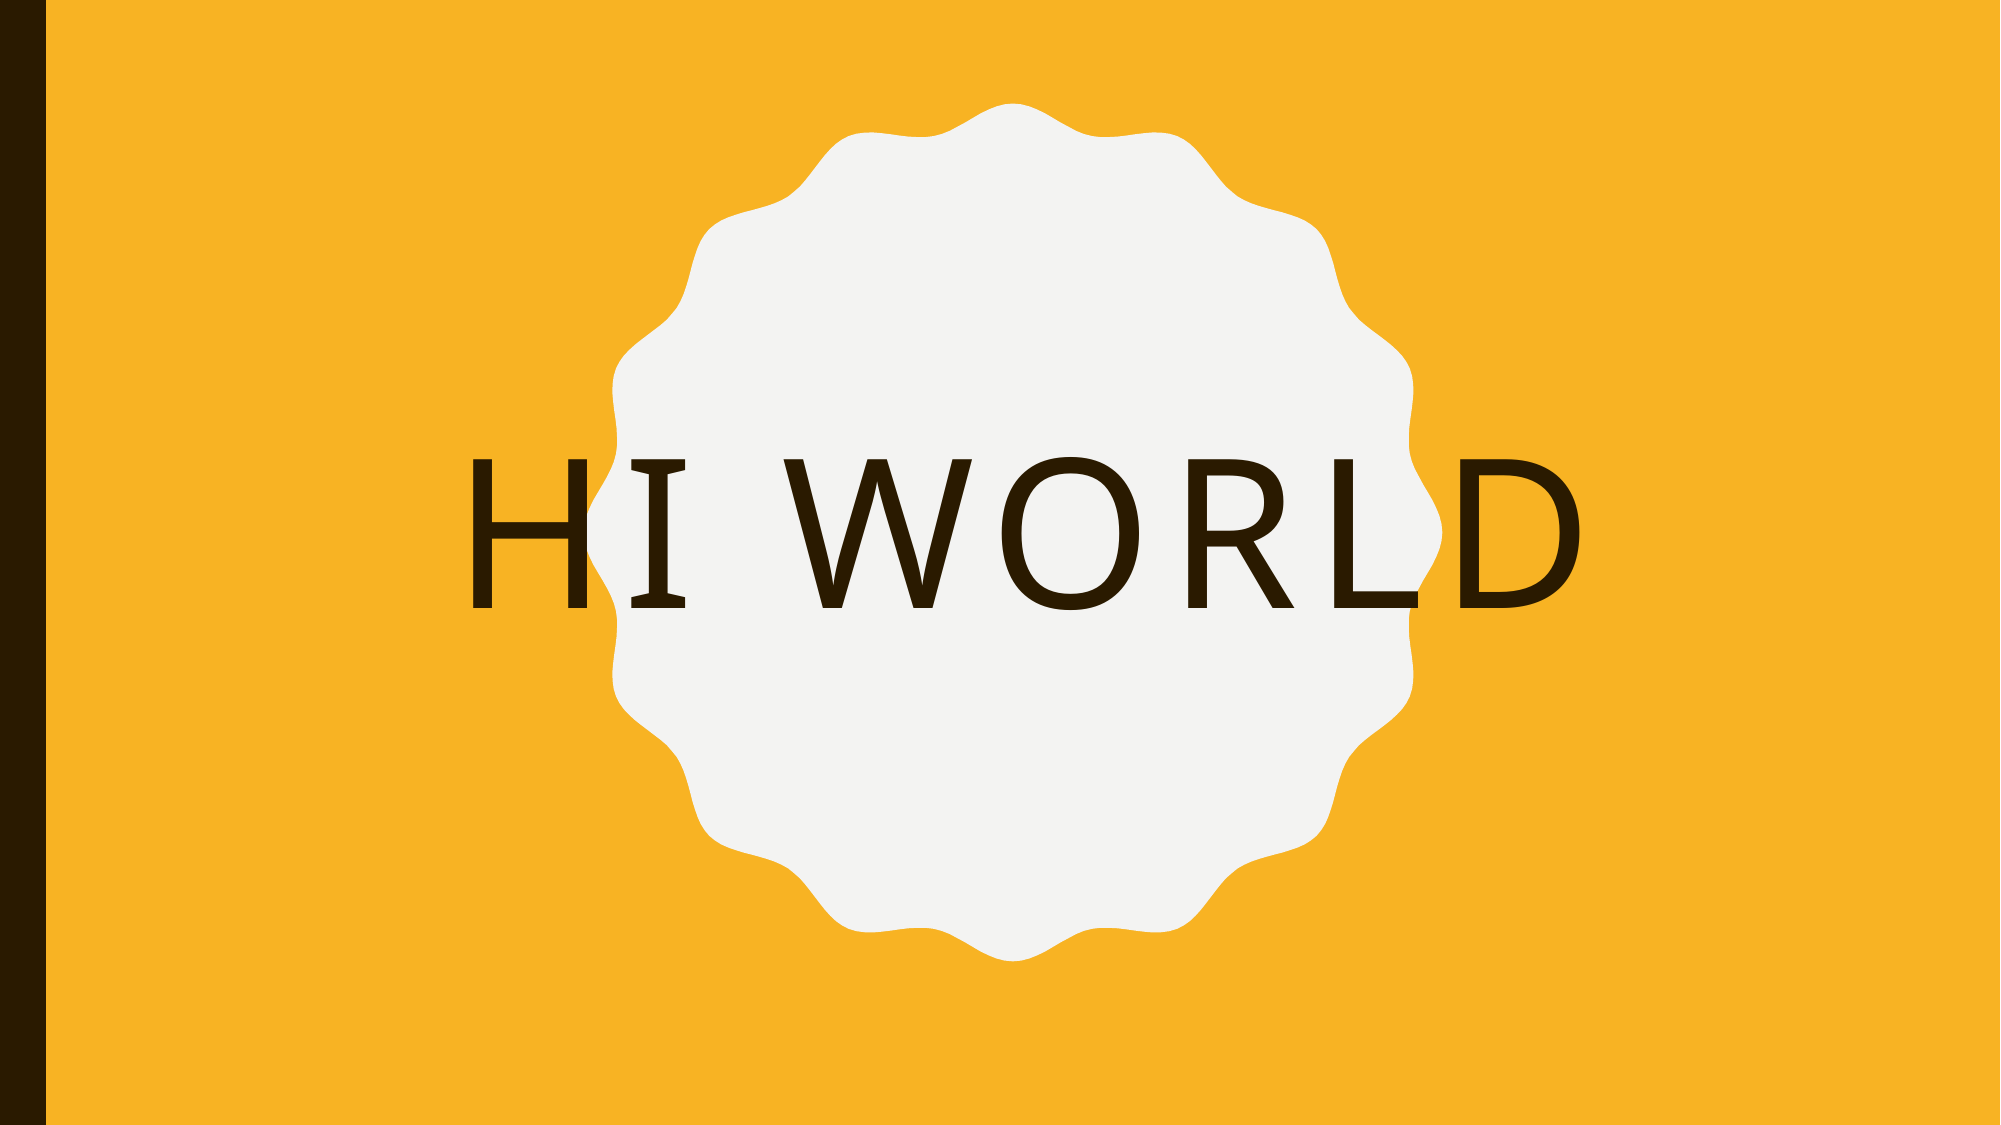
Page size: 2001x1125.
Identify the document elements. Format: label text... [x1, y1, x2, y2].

title Hi world [176, 180, 1870, 902]
